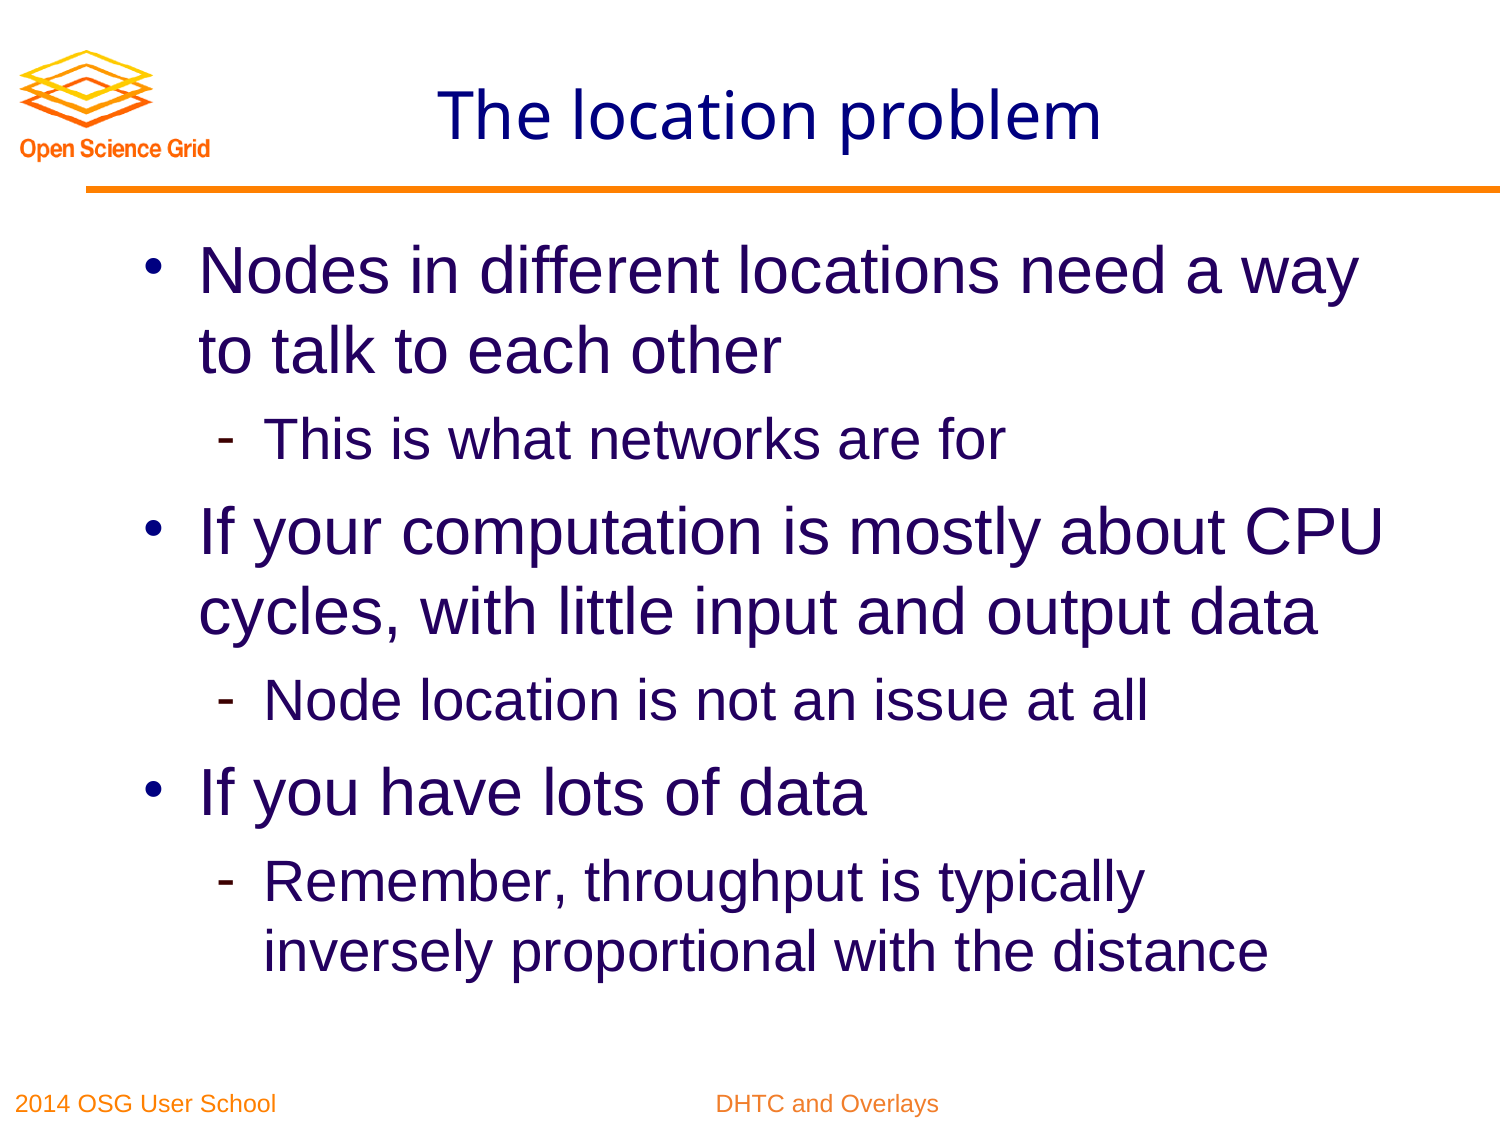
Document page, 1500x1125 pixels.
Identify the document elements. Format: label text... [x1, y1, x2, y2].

list Nodes in different locations need a way to talk to each other This is what networks are for If your computation is mostly about CPU cycles, with little input and output data Node location is not an issue at all If you have lots of data Remember, throughput is typically inversely proportional with the distance [127, 218, 1437, 1056]
picture [0, 27, 201, 179]
title The location problem [201, 18, 1342, 207]
